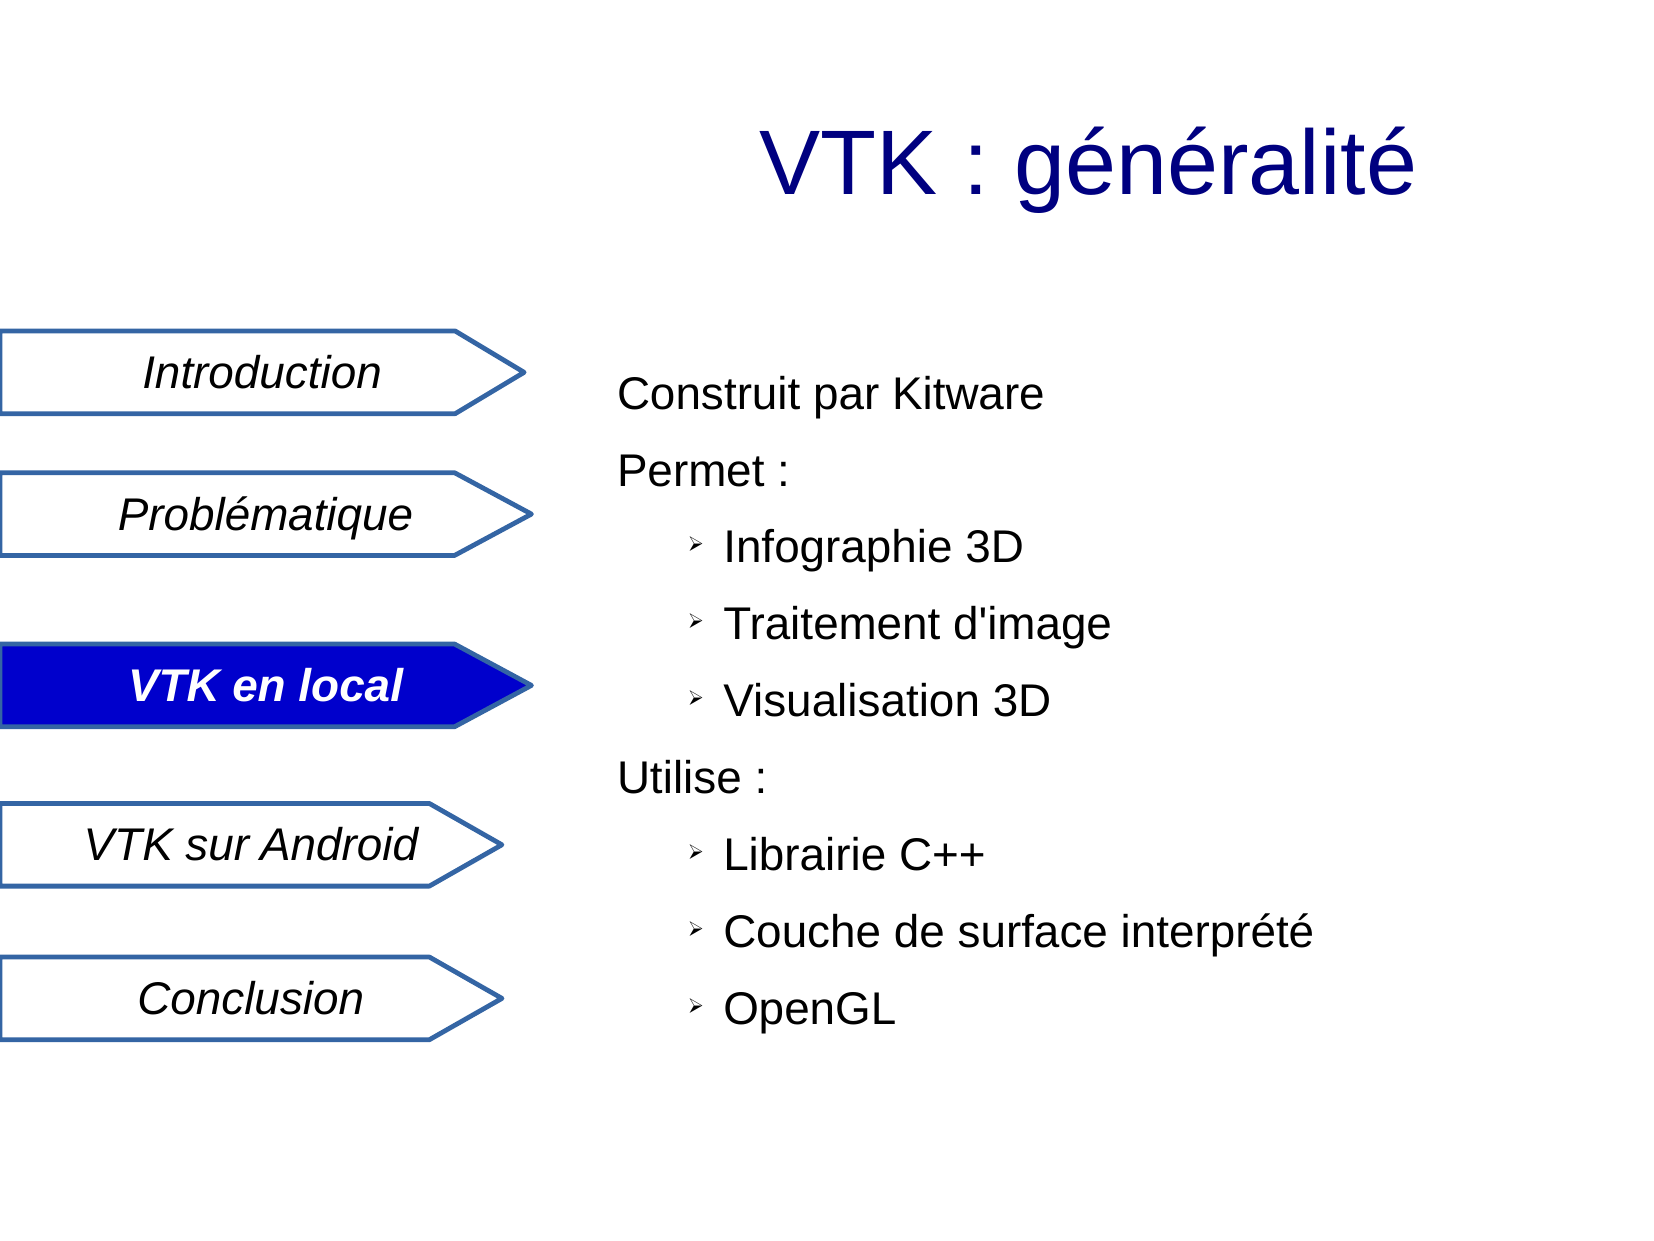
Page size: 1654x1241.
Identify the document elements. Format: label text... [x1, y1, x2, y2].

text_box VTK en local [0, 644, 425, 727]
text_box VTK sur Android [0, 803, 425, 887]
text_box Introduction [0, 331, 461, 414]
title VTK : généralité [524, 59, 1654, 267]
text_box Conclusion [0, 957, 472, 1040]
text_box Problématique [0, 472, 425, 556]
text_box Construit par Kitware Permet : Infographie 3D Traitement d'image Visualisation 3D Utilise : Librairie C++ Couche de surface interprété OpenGL [425, 334, 1382, 1016]
